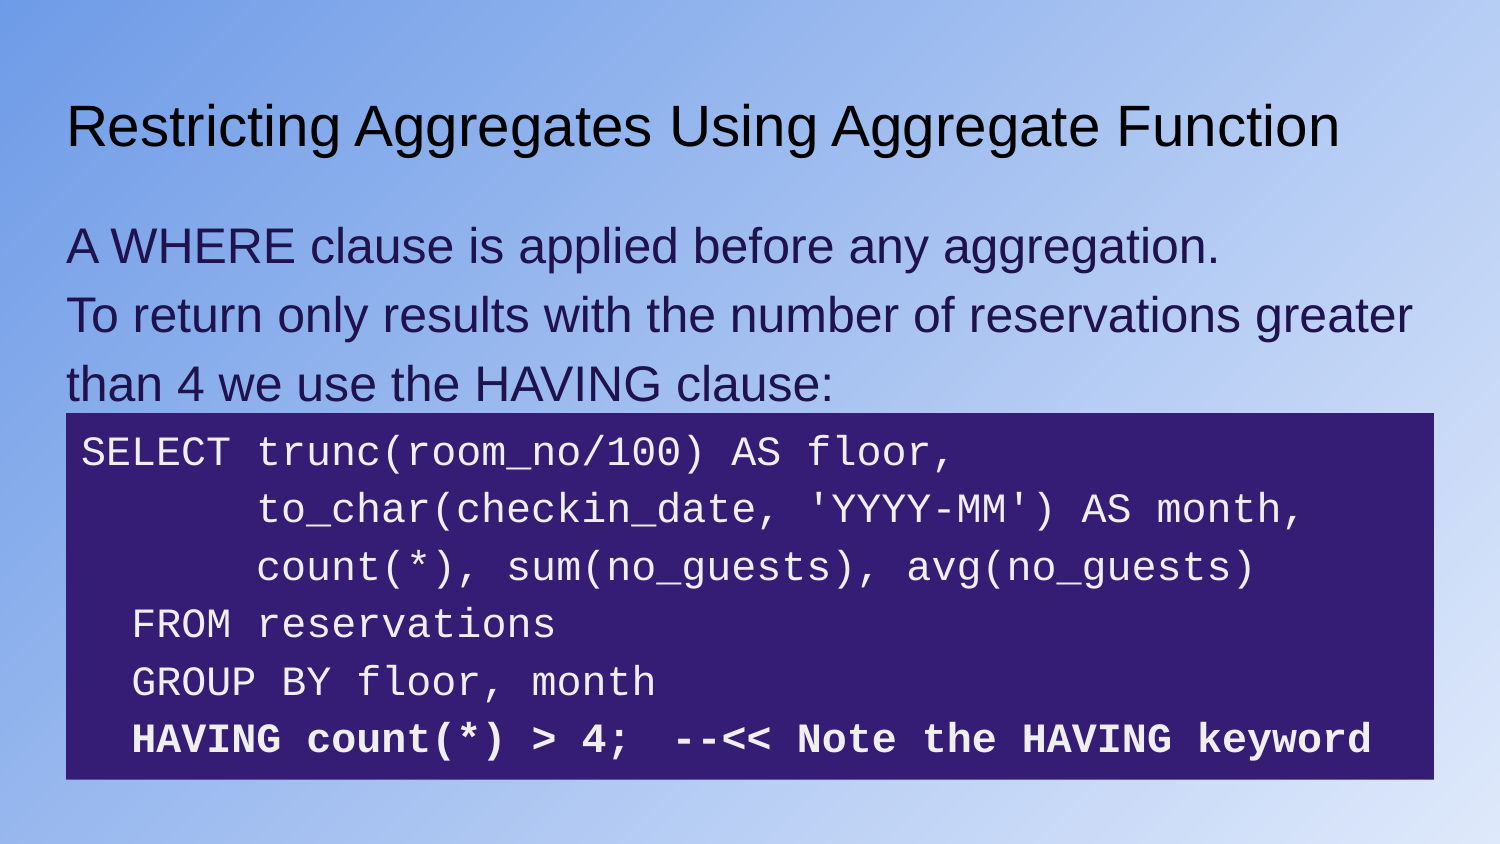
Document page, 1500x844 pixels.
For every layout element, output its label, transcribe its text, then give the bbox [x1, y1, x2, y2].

text_box SELECT trunc(room_no/100) AS floor, to_char(checkin_date, 'YYYY-MM') AS month, count(*), sum(no_guests), avg(no_guests) FROM reservations GROUP BY floor, month HAVING count(*) > 4; --<< Note the HAVING keyword [66, 413, 1434, 780]
list A WHERE clause is applied before any aggregation. To return only results with the number of reservations greater than 4 we use the HAVING clause: [51, 189, 1449, 750]
title Restricting Aggregates Using Aggregate Function [51, 72, 1449, 167]
